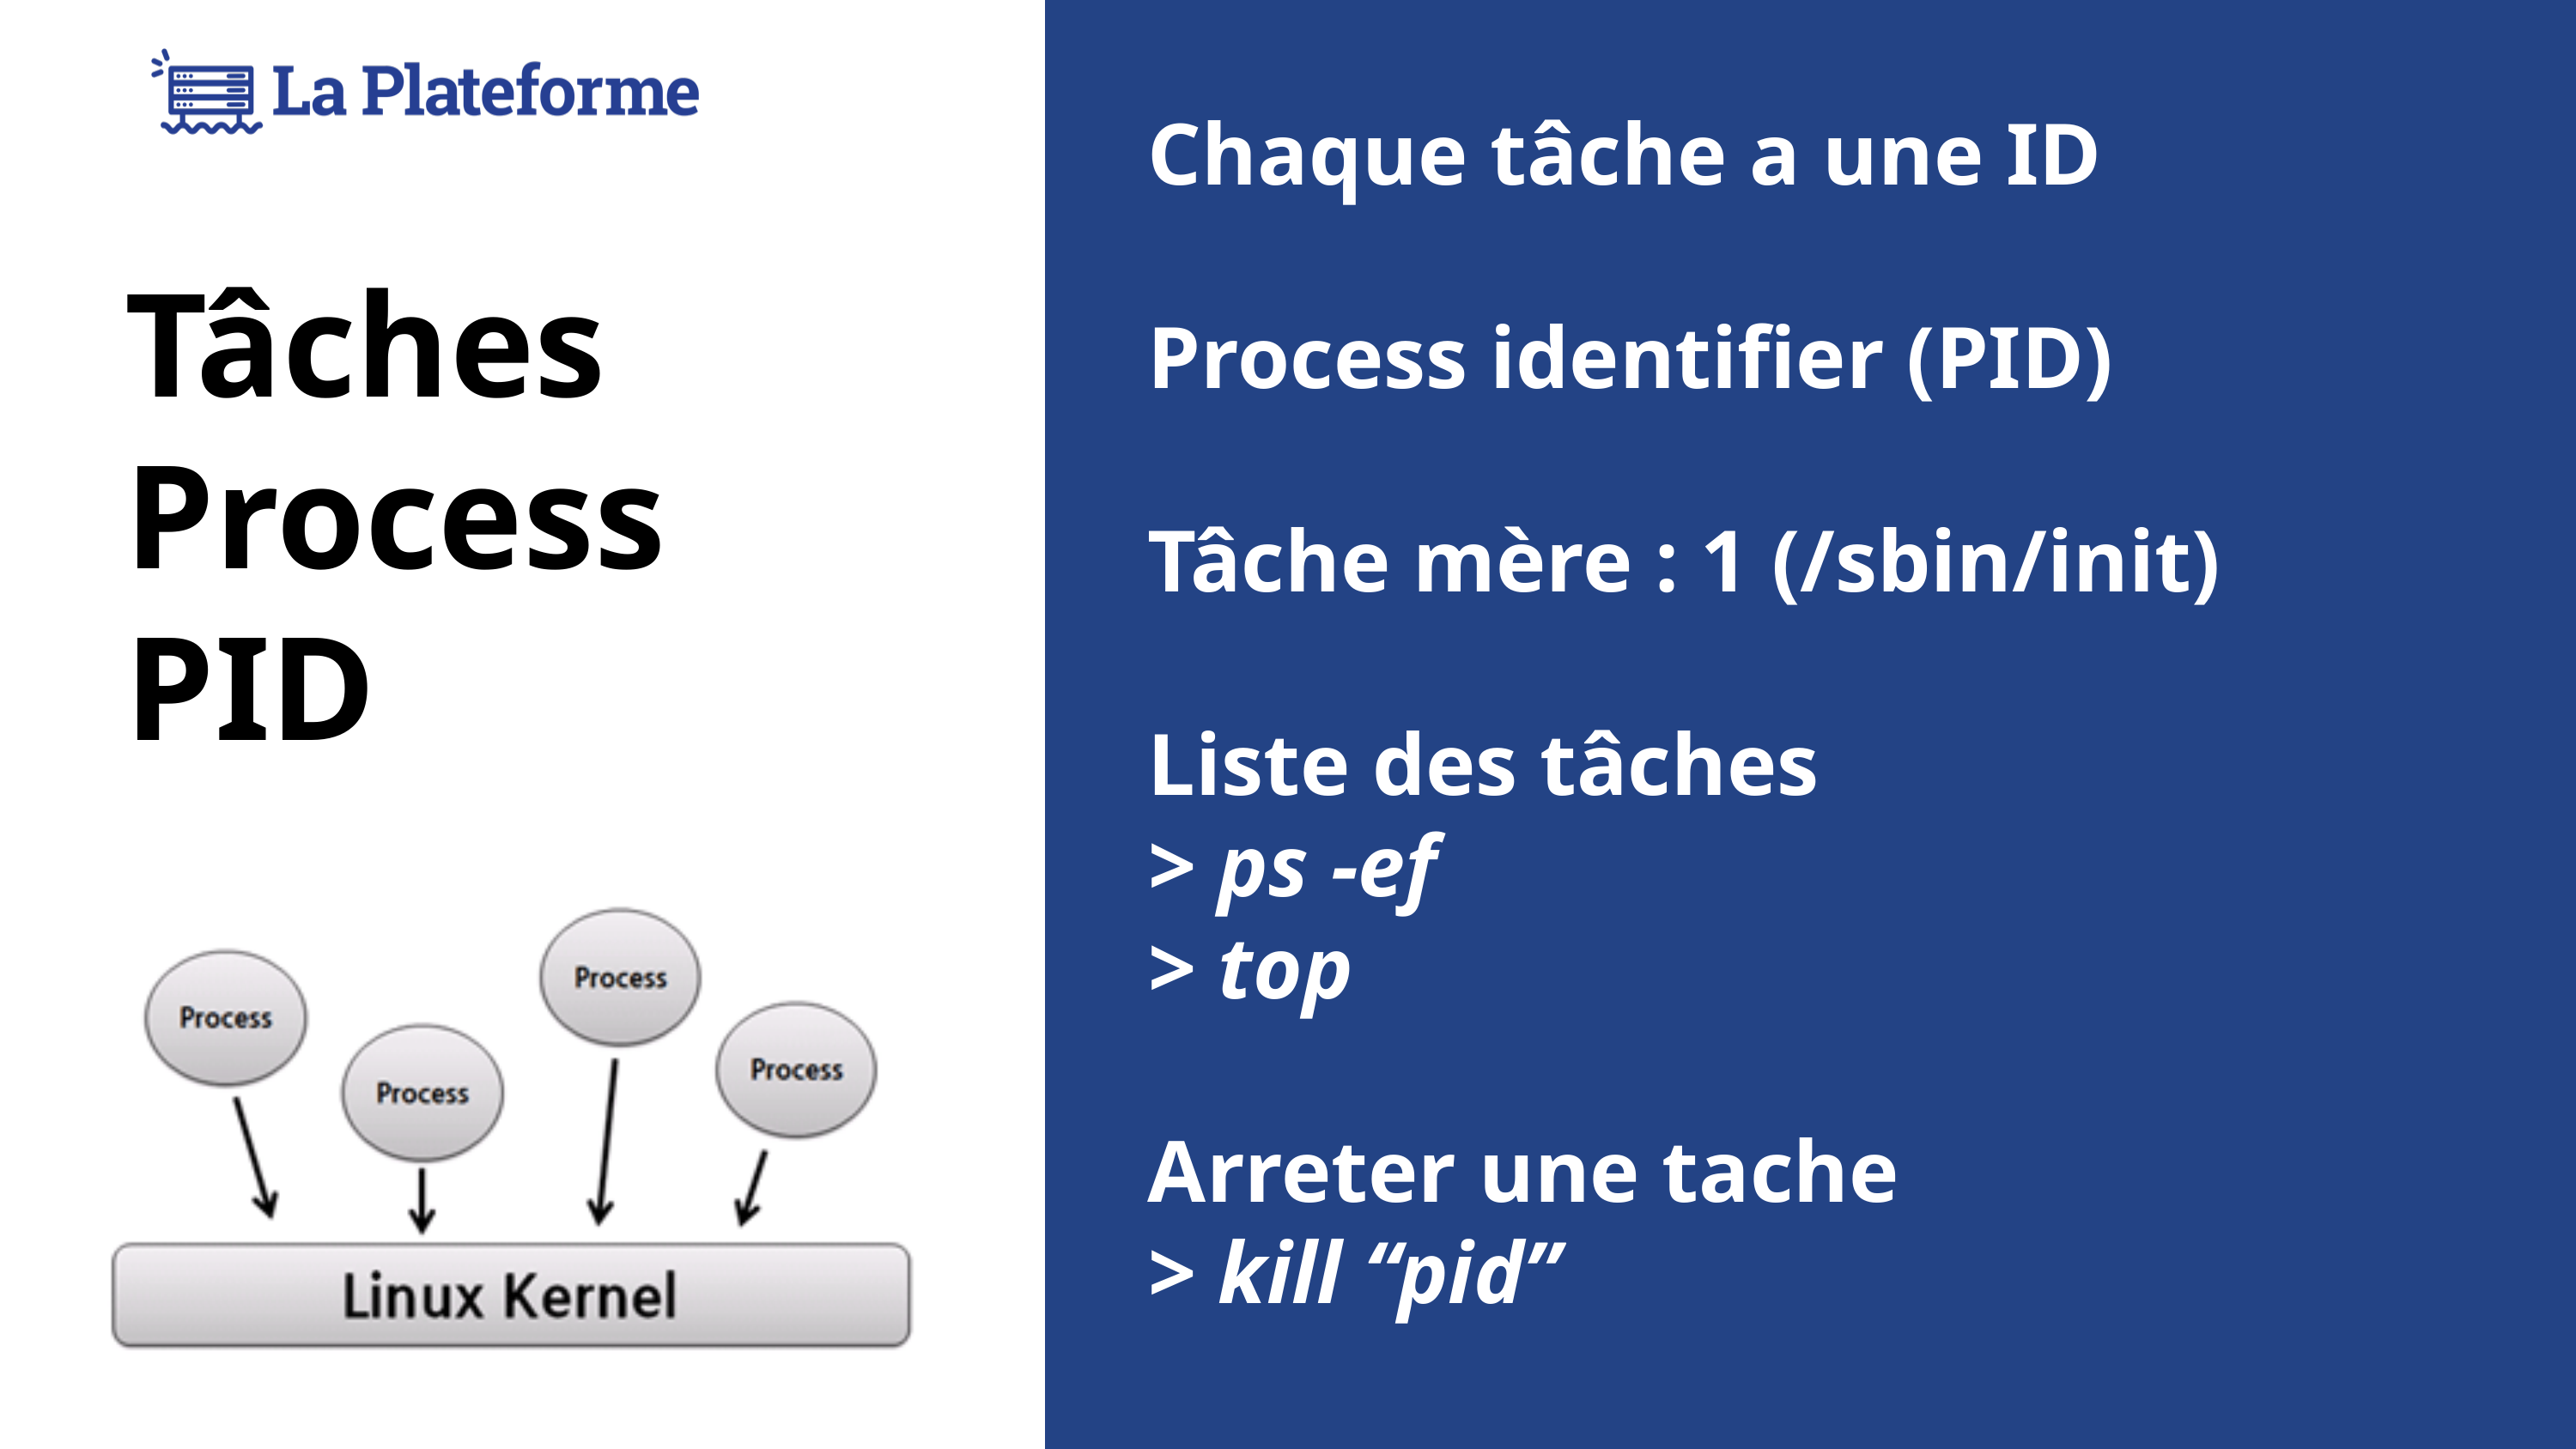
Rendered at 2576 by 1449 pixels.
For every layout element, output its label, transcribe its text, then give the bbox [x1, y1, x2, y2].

text_box Tâches Process PID [125, 253, 969, 769]
picture [141, 42, 711, 146]
text_box [1046, 0, 2576, 1449]
picture [99, 897, 922, 1359]
list Chaque tâche a une ID Process identifier (PID) Tâche mère : 1 (/sbin/init) Liste des tâches > ps -ef > top Arreter une tache > kill “pid” [1121, 75, 2490, 1349]
